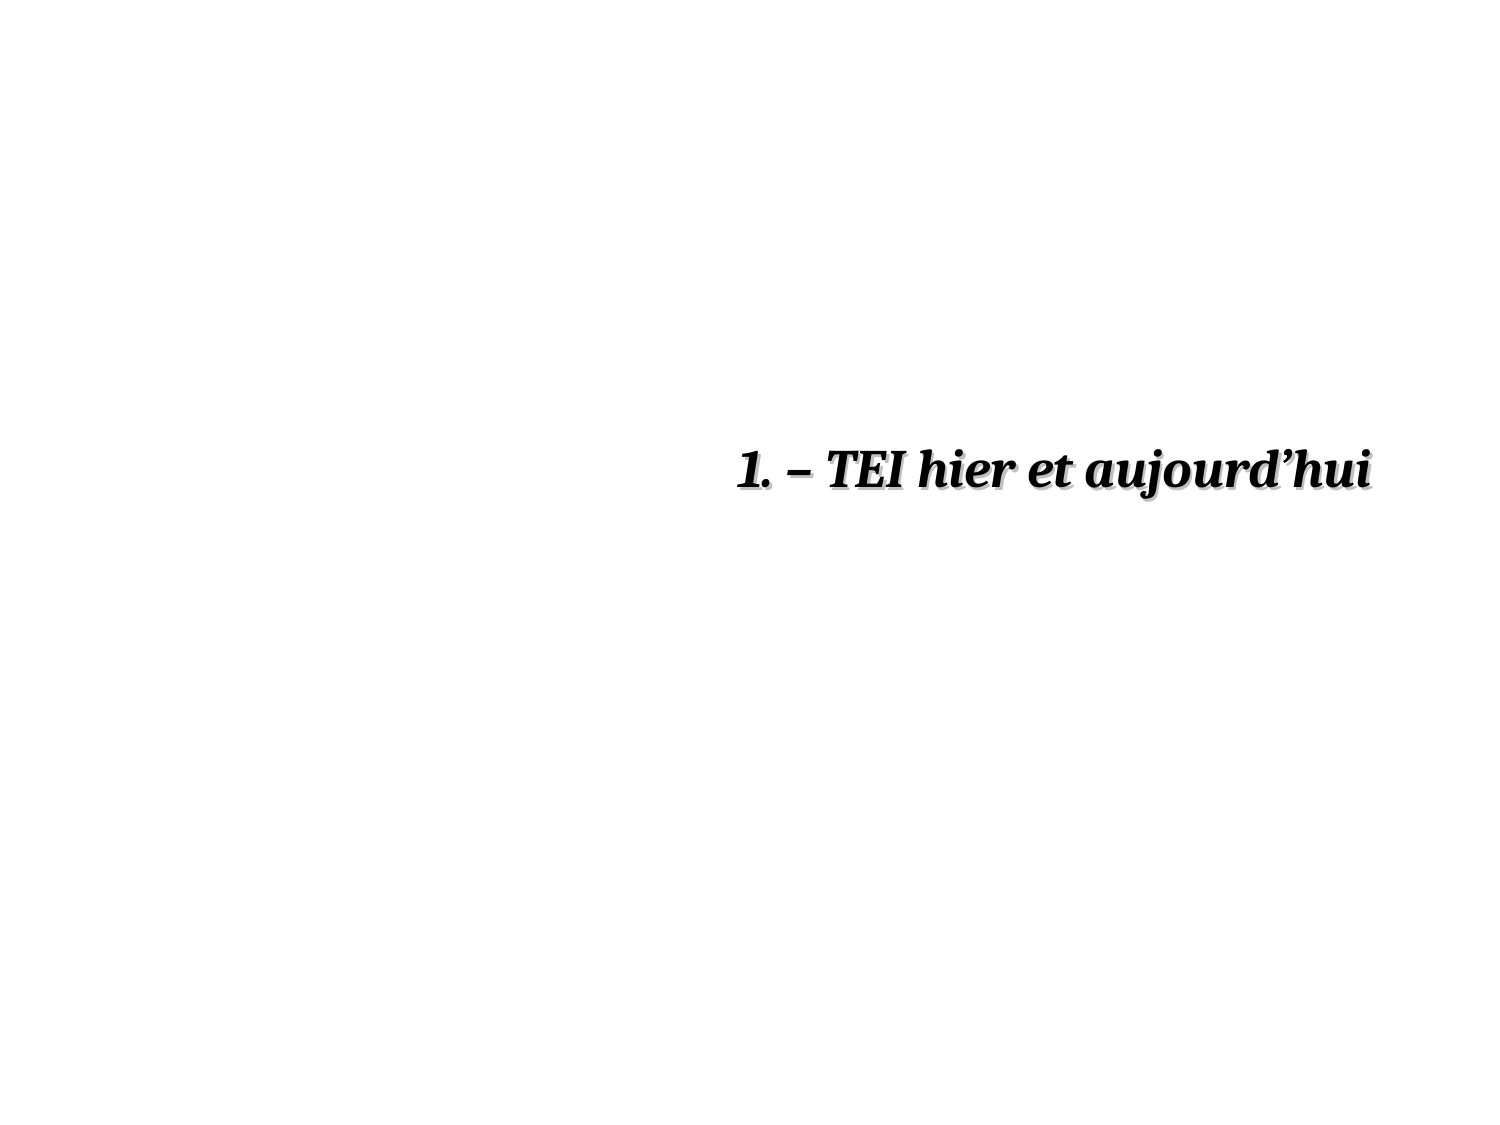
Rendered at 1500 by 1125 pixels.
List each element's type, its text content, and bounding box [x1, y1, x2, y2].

title 1. – TEI hier et aujourd’hui [112, 349, 1388, 591]
